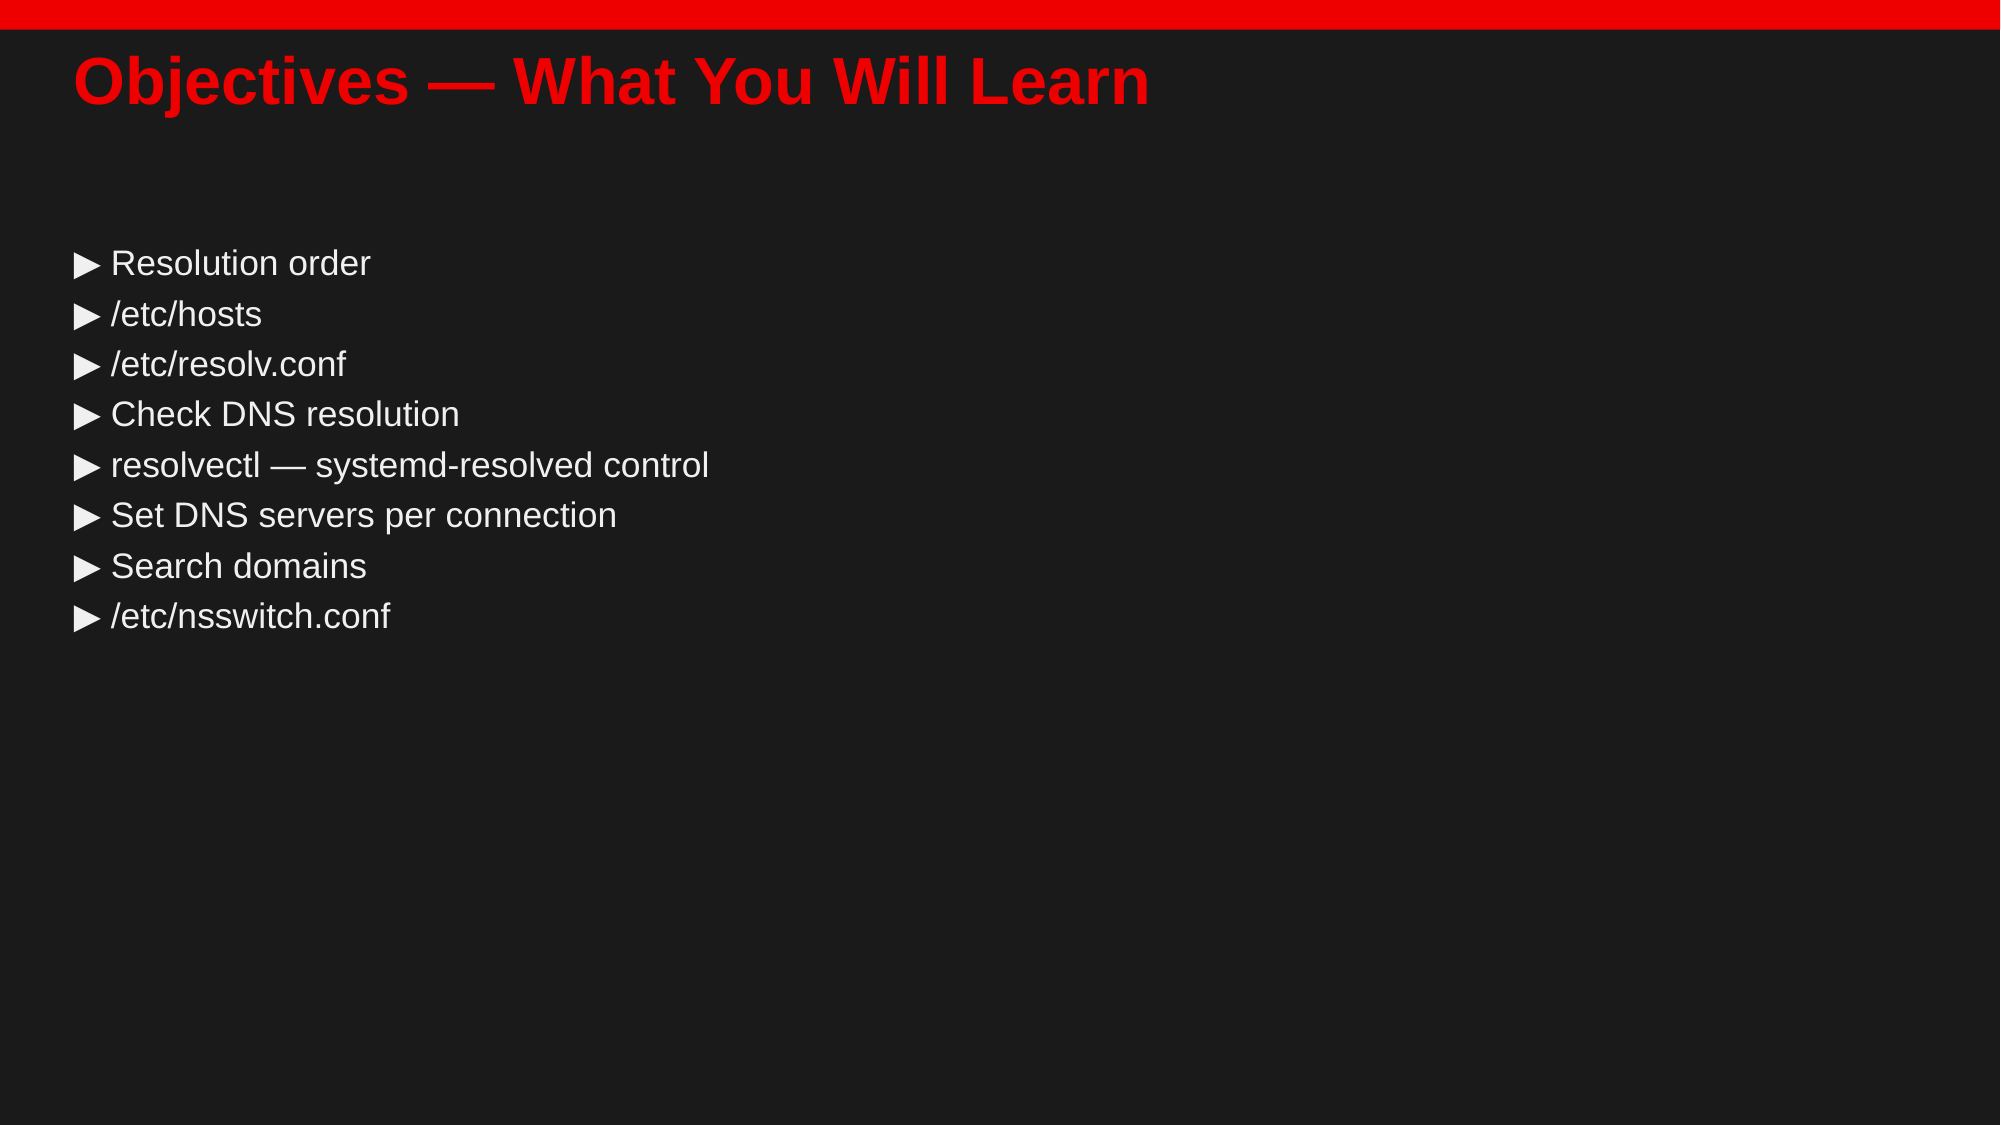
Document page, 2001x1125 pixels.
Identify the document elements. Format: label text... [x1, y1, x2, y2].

text_box Objectives — What You Will Learn [59, 36, 1942, 208]
text_box [0, 0, 2001, 30]
text_box ▶ Resolution order ▶ /etc/hosts ▶ /etc/resolv.conf ▶ Check DNS resolution ▶ resolvectl — systemd-resolved control ▶ Set DNS servers per connection ▶ Search domains ▶ /etc/nsswitch.conf [59, 236, 1942, 1037]
